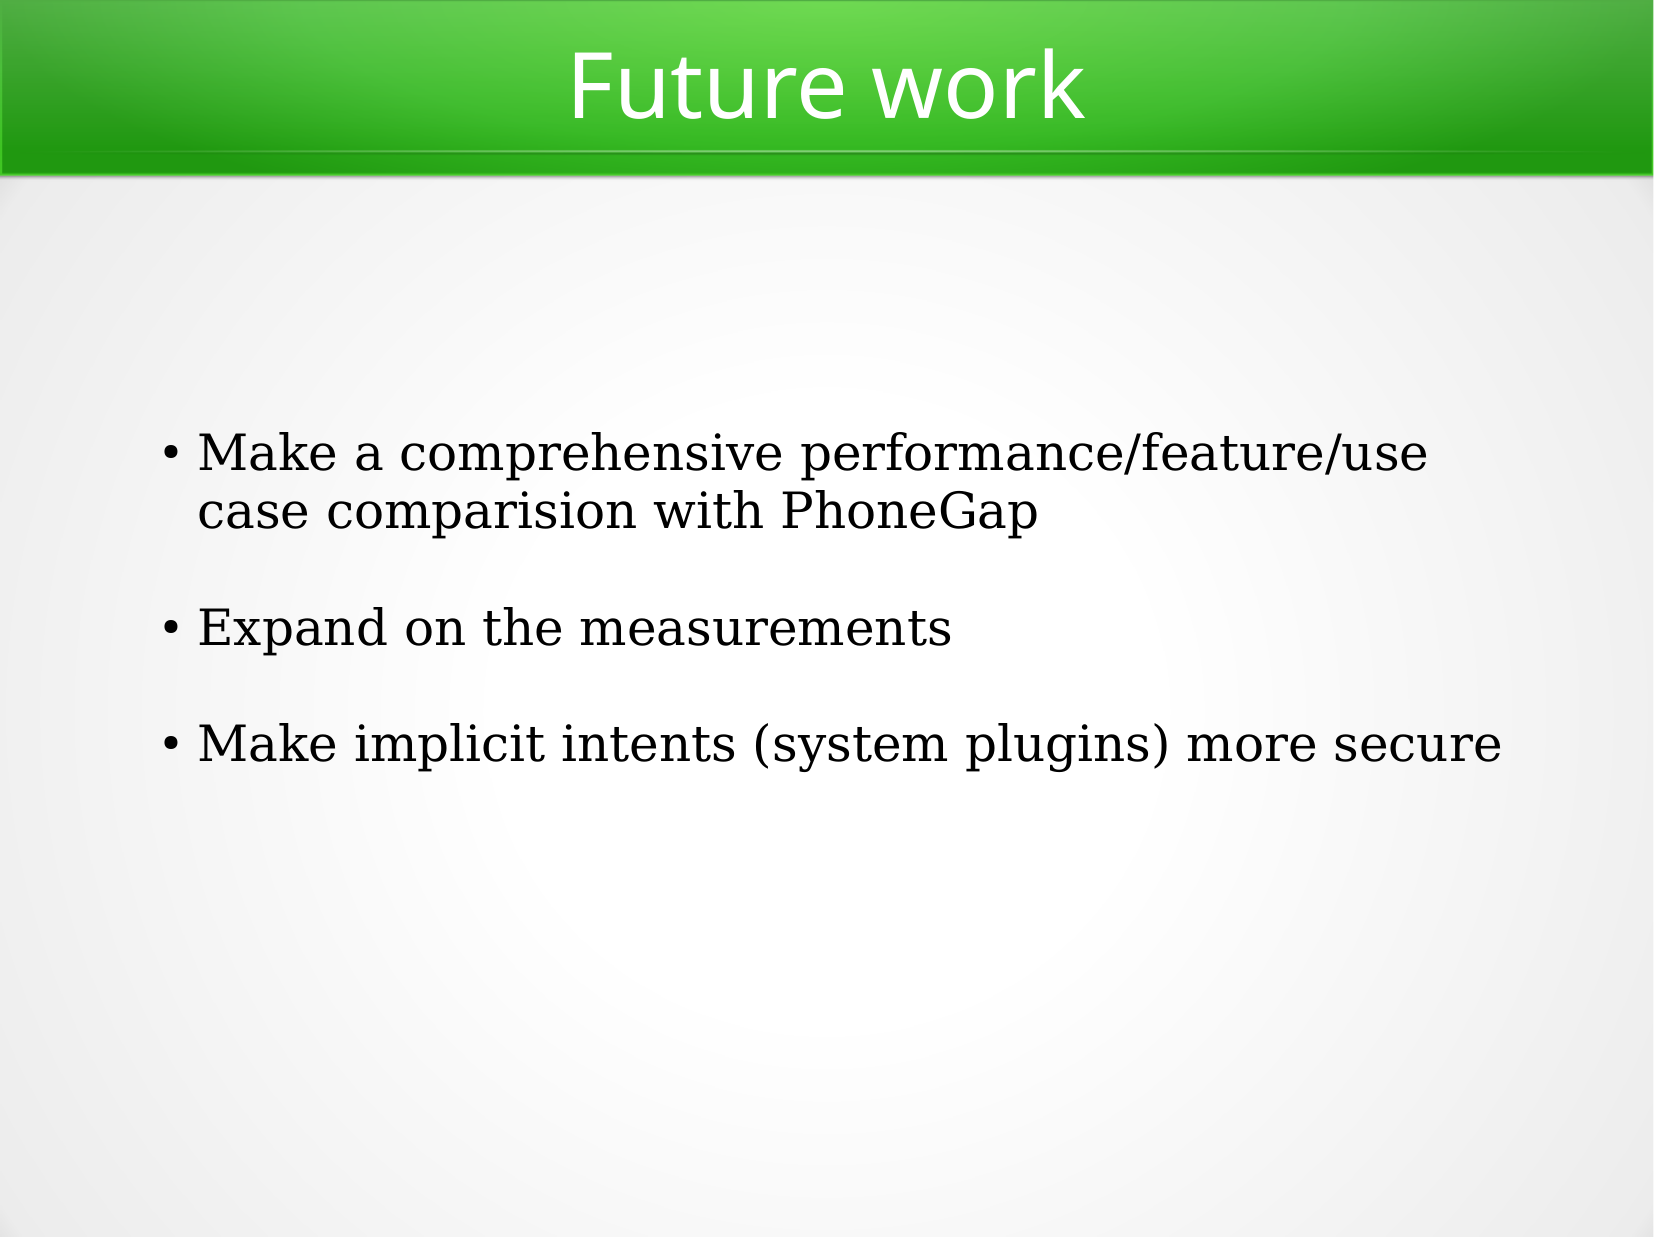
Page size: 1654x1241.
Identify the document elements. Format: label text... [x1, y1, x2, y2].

text_box Make a comprehensive performance/feature/use case comparision with PhoneGap Expand on the measurements Make implicit intents (system plugins) more secure [147, 416, 1536, 1017]
picture [0, 0, 1654, 1237]
title Future work [82, 0, 1571, 191]
